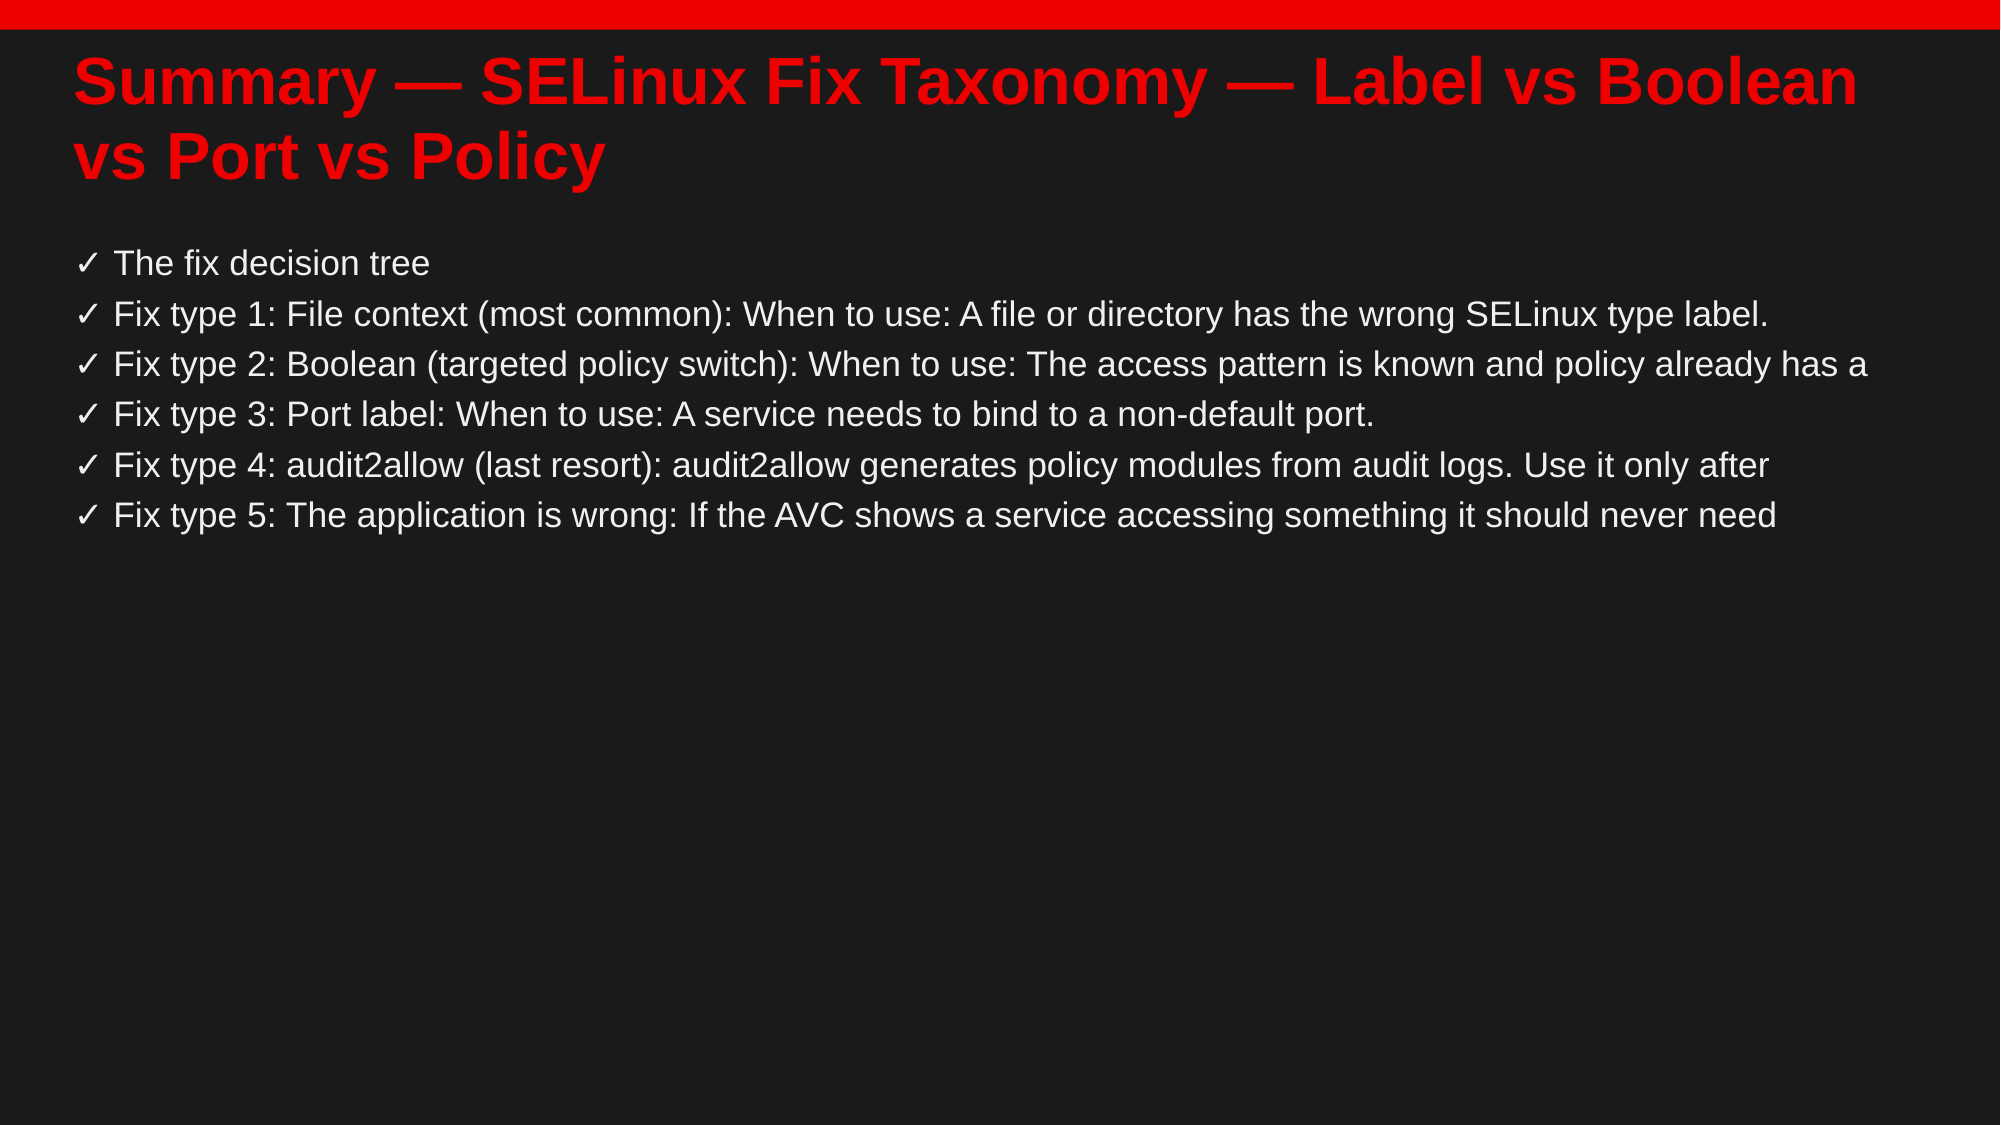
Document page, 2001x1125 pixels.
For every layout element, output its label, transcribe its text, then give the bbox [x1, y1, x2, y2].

text_box Summary — SELinux Fix Taxonomy — Label vs Boolean vs Port vs Policy [59, 36, 1942, 208]
text_box [0, 0, 2001, 30]
text_box ✓ The fix decision tree ✓ Fix type 1: File context (most common): When to use: A file or directory has the wrong SELinux type label. ✓ Fix type 2: Boolean (targeted policy switch): When to use: The access pattern is known and policy already has a ✓ Fix type 3: Port label: When to use: A service needs to bind to a non-default port. ✓ Fix type 4: audit2allow (last resort): audit2allow generates policy modules from audit logs. Use it only after ✓ Fix type 5: The application is wrong: If the AVC shows a service accessing something it should never need [59, 236, 1942, 1037]
